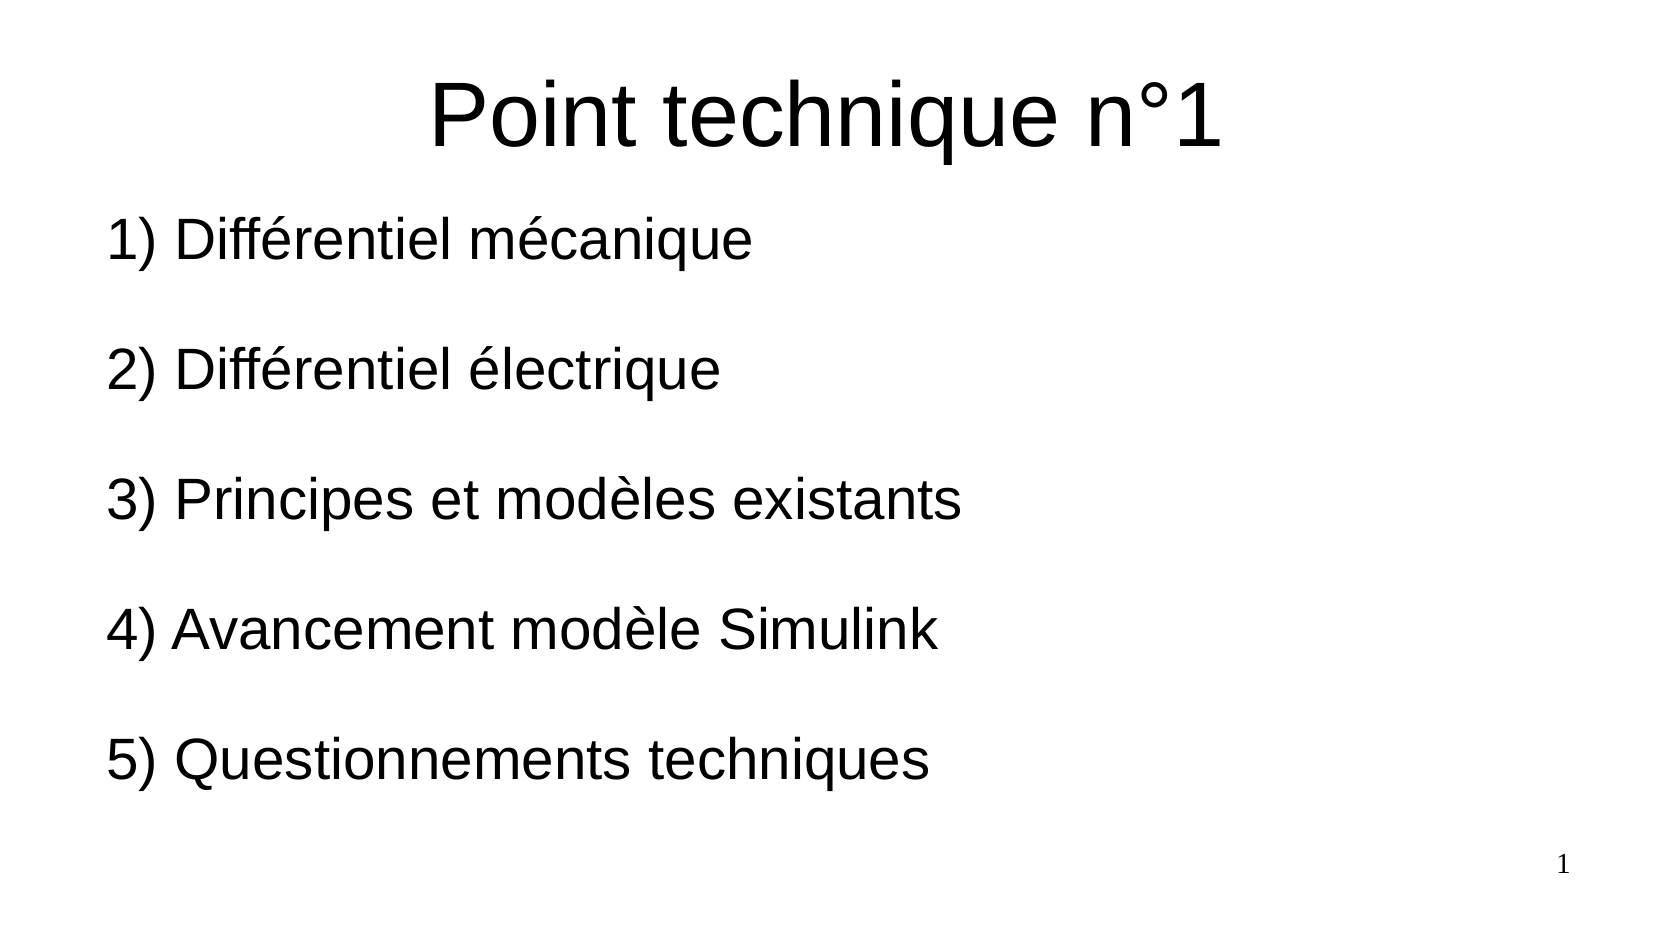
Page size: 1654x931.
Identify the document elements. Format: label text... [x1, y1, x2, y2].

subtitle 1) Différentiel mécanique 2) Différentiel électrique 3) Principes et modèles existants 4) Avancement modèle Simulink 5) Questionnements techniques [106, 206, 1595, 867]
title Point technique n°1 [82, 37, 1571, 193]
